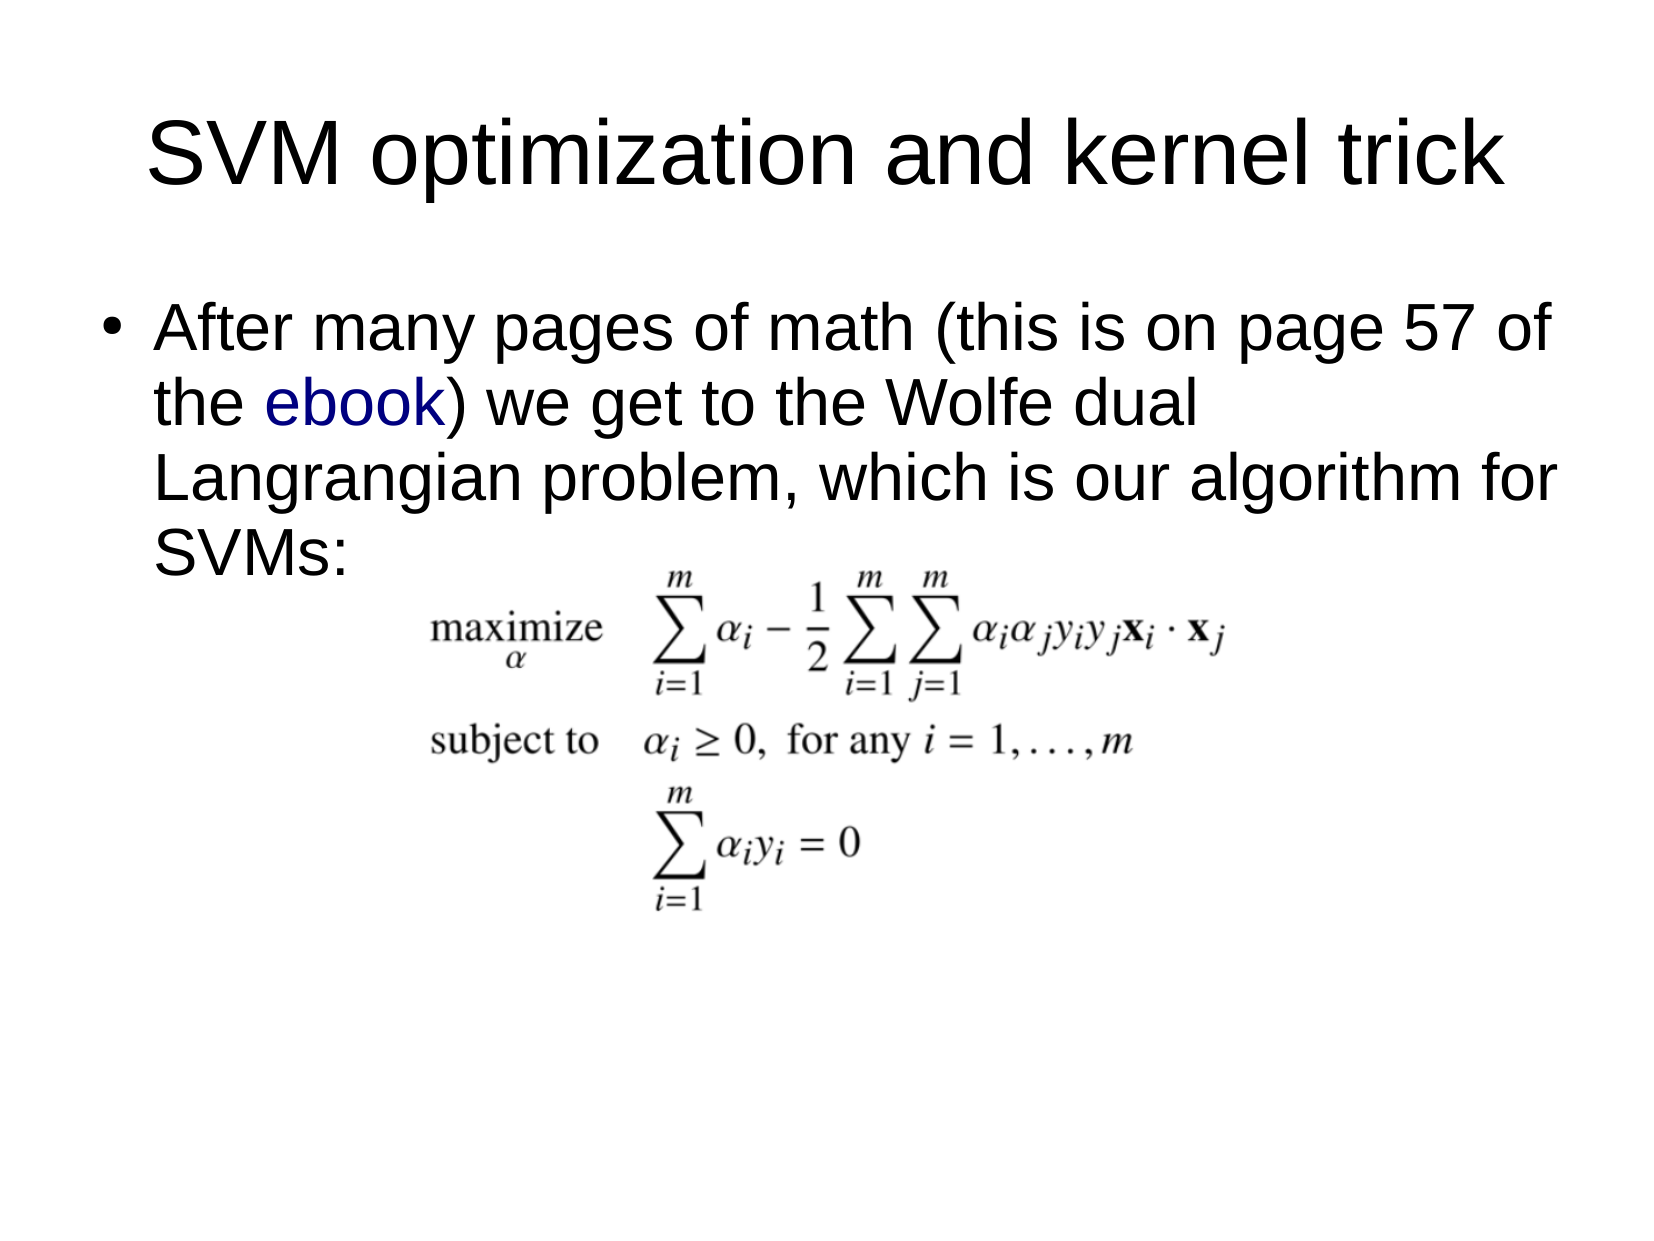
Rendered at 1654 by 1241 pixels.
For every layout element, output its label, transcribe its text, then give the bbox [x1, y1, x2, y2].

picture [398, 542, 1242, 946]
list After many pages of math (this is on page 57 of the ebook) we get to the Wolfe dual Langrangian problem, which is our algorithm for SVMs: [82, 290, 1571, 1010]
title SVM optimization and kernel trick [82, 49, 1571, 257]
